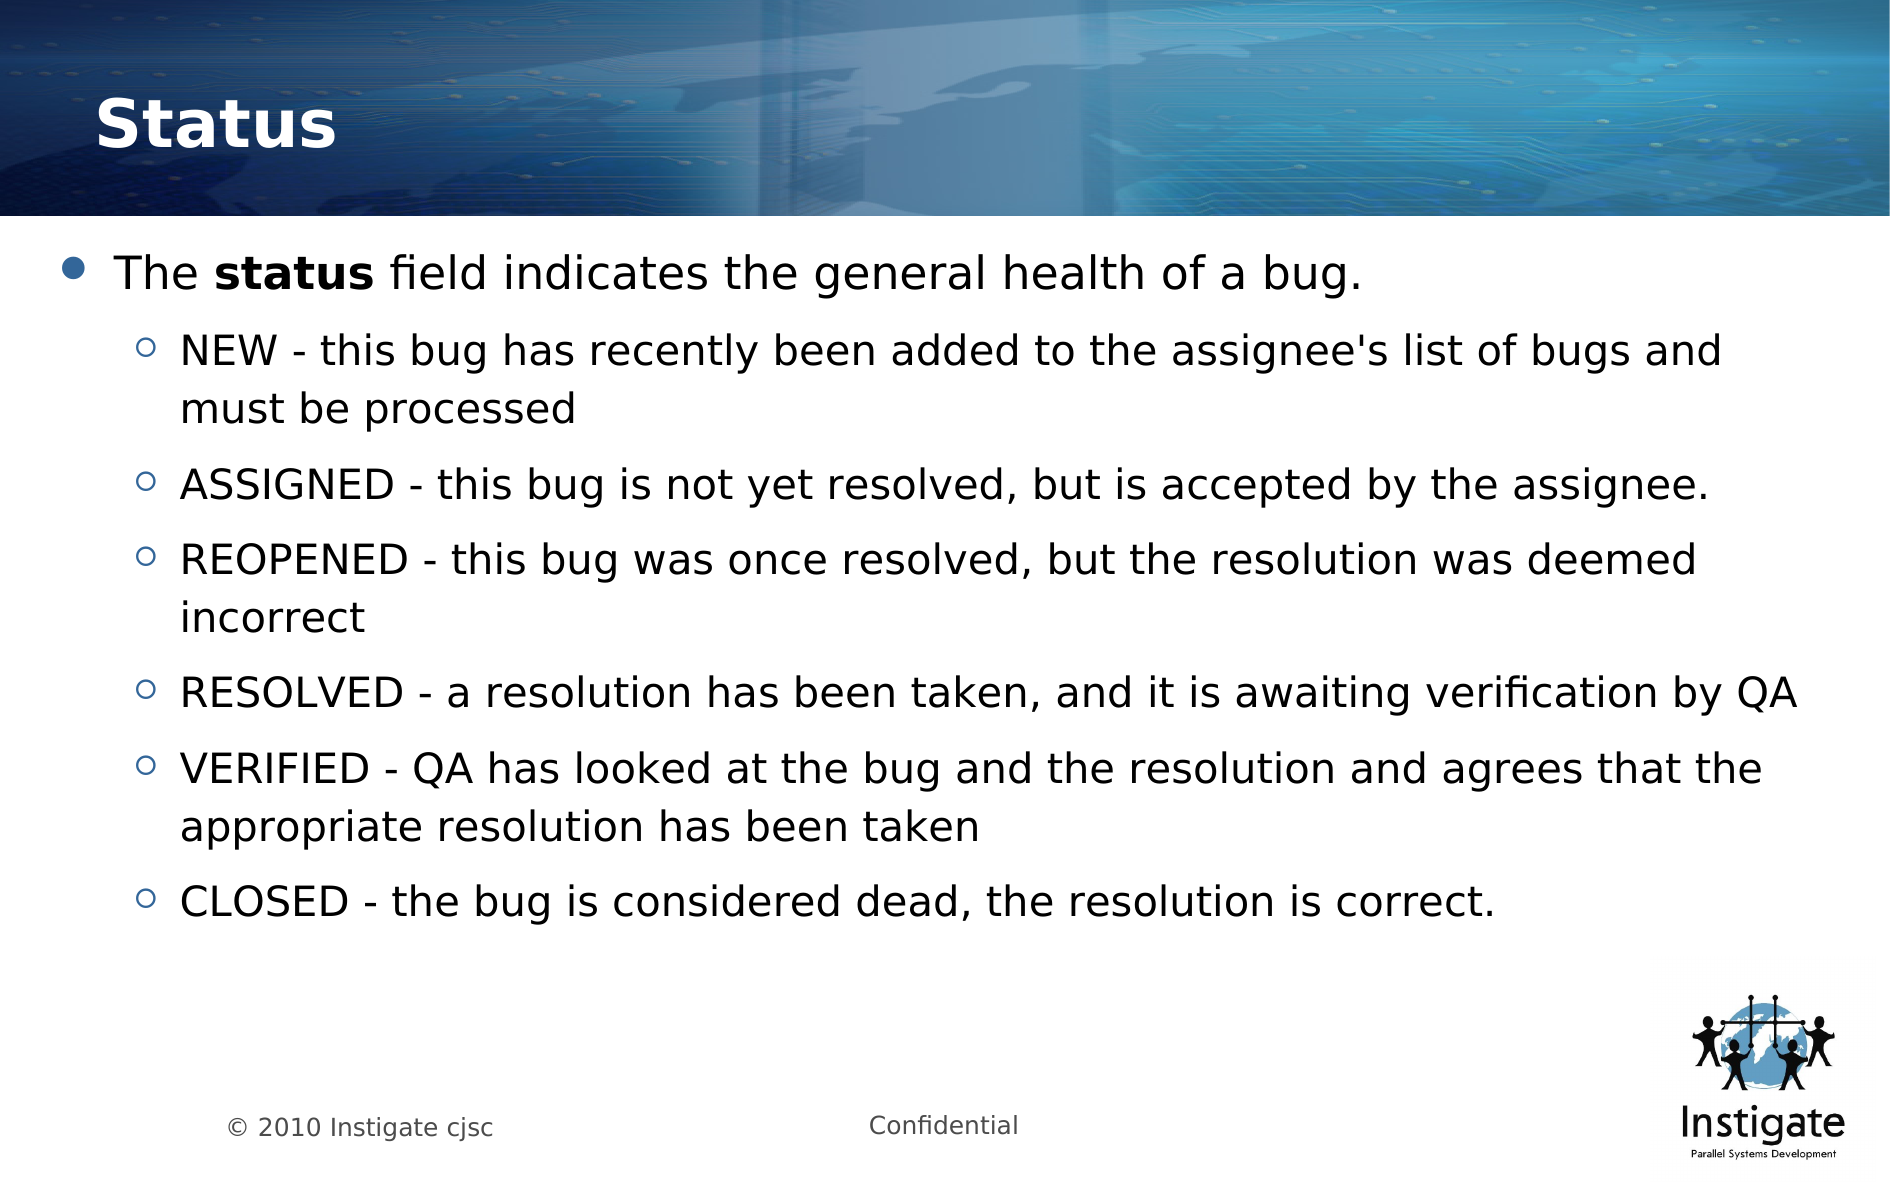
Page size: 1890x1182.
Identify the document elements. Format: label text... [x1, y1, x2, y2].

list The status field indicates the general health of a bug. NEW - this bug has recently been added to the assignee's list of bugs and must be processed ASSIGNED - this bug is not yet resolved, but is accepted by the assignee. REOPENED - this bug was once resolved, but the resolution was deemed incorrect RESOLVED - a resolution has been taken, and it is awaiting verification by QA VERIFIED - QA has looked at the bug and the resolution and agrees that the appropriate resolution has been taken CLOSED - the bug is considered dead, the resolution is correct. [59, 236, 1831, 1001]
picture [0, 0, 1890, 216]
title Status [94, 54, 1793, 210]
picture [1650, 956, 1876, 1182]
